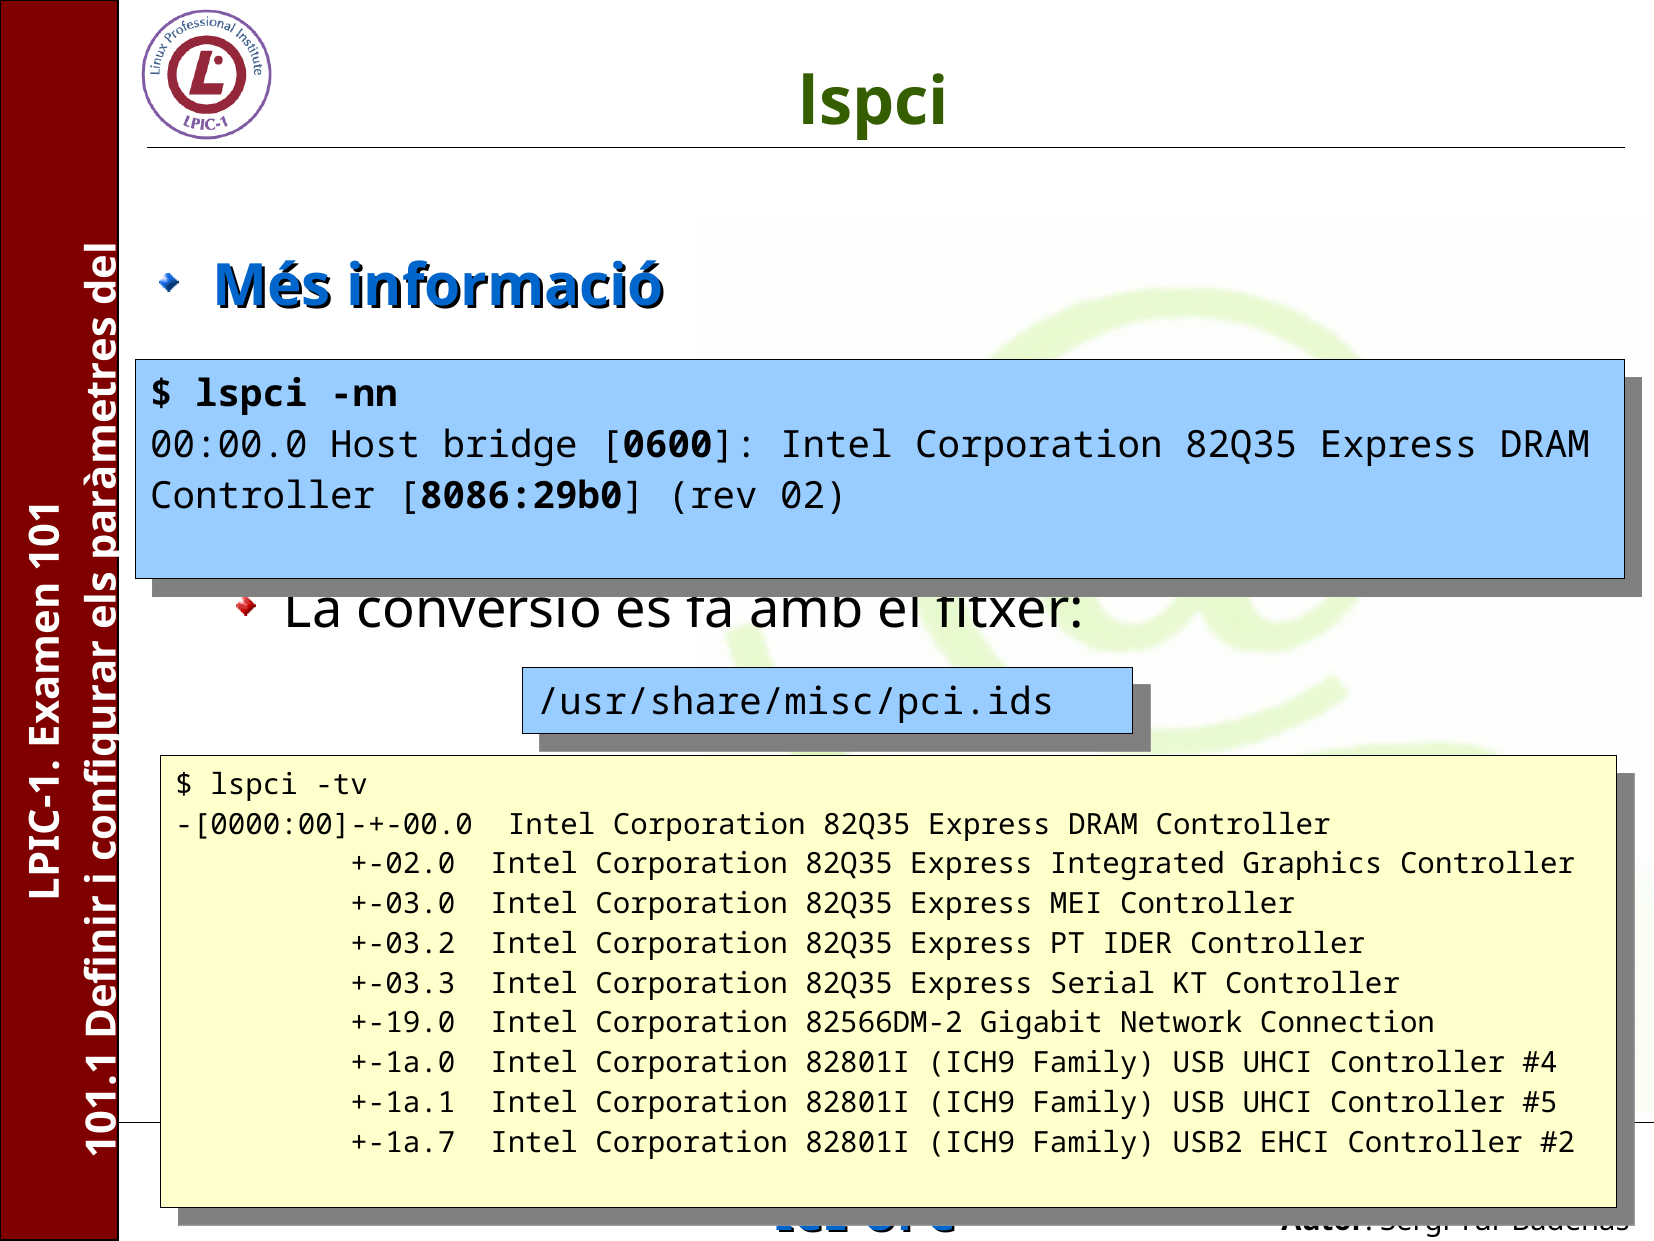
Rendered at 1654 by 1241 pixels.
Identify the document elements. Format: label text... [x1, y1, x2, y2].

text_box /usr/share/misc/pci.ids [522, 667, 1133, 720]
picture [135, 5, 277, 55]
text_box $ lspci -nn 00:00.0 Host bridge [0600]: Intel Corporation 82Q35 Express DRAM Controller [8086:29b0] (rev 02) [135, 359, 1625, 525]
list Més informació La conversió es fa amb el fitxer: [141, 579, 1630, 1078]
title lspci [129, 55, 1619, 142]
picture [700, 217, 1654, 1113]
list Més informació La conversió es fa amb el fitxer: [141, 242, 1630, 377]
text_box $ lspci -tv -[0000:00]-+-00.0 Intel Corporation 82Q35 Express DRAM Controller +-02.0 Intel Corporation 82Q35 Express Integrated Graphics Controller +-03.0 Intel Corporation 82Q35 Express MEI Controller +-03.2 Intel Corporation 82Q35 Express PT IDER Controller +-03.3 Intel Corporation 82Q35 Express Serial KT Controller +-19.0 Intel Corporation 82566DM-2 Gigabit Network Connection +-1a.0 Intel Corporation 82801I (ICH9 Family) USB UHCI Controller #4 +-1a.1 Intel Corporation 82801I (ICH9 Family) USB UHCI Controller #5 +-1a.7 Intel Corporation 82801I (ICH9 Family) USB2 EHCI Controller #2 [160, 755, 1617, 1093]
